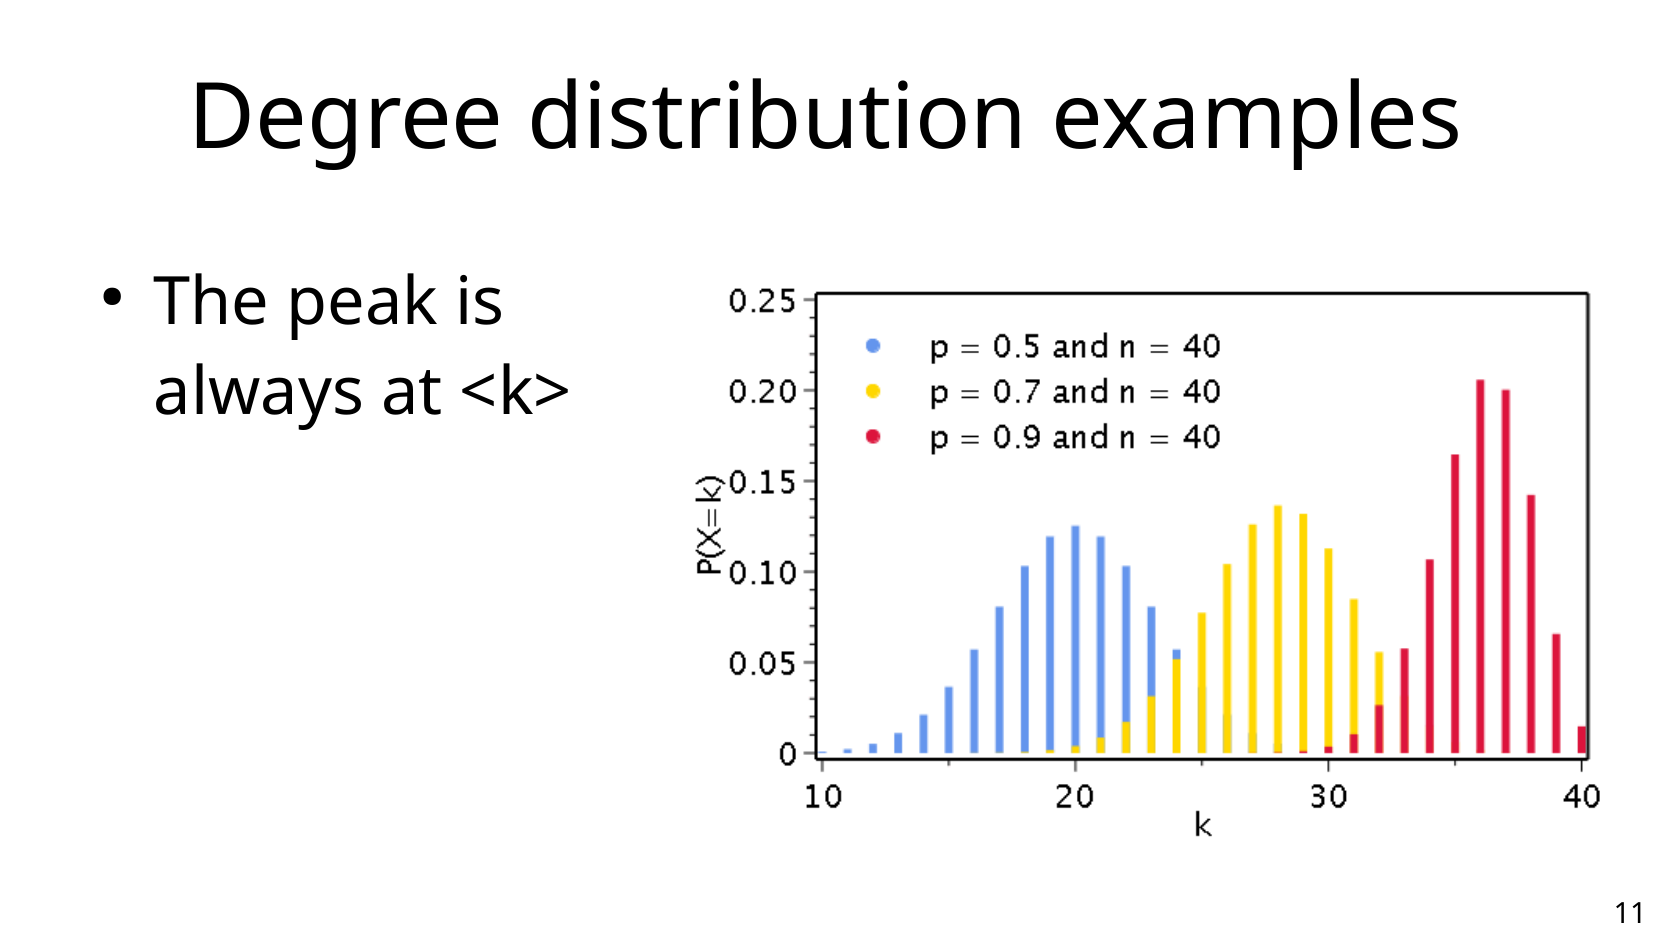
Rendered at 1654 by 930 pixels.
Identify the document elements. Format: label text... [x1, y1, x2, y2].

picture [674, 228, 1614, 855]
list The peak is always at <k> [82, 252, 645, 793]
title Degree distribution examples [82, 1, 1571, 225]
